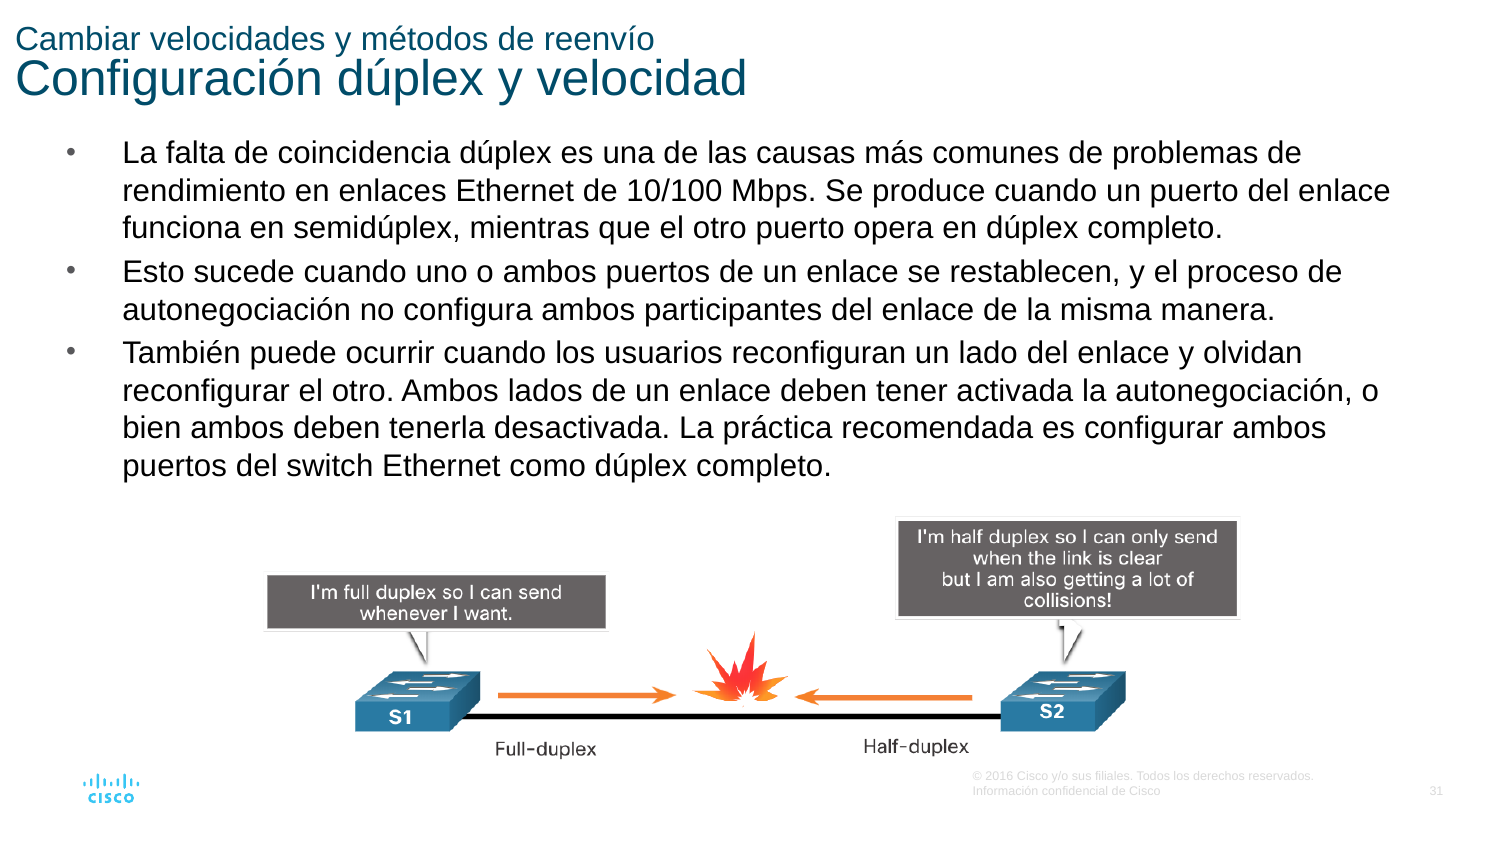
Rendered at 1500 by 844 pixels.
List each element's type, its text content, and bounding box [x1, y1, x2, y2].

list La falta de coincidencia dúplex es una de las causas más comunes de problemas de rendimiento en enlaces Ethernet de 10/100 Mbps. Se produce cuando un puerto del enlace funciona en semidúplex, mientras que el otro puerto opera en dúplex completo. Esto sucede cuando uno o ambos puertos de un enlace se restablecen, y el proceso de autonegociación no configura ambos participantes del enlace de la misma manera. También puede ocurrir cuando los usuarios reconfiguran un lado del enlace y olvidan reconfigurar el otro. Ambos lados de un enlace deben tener activada la autonegociación, o bien ambos deben tenerla desactivada. La práctica recomendada es configurar ambos puertos del switch Ethernet como dúplex completo. [51, 125, 1449, 477]
title Cambiar velocidades y métodos de reenvío Configuración dúplex y velocidad [0, 5, 1369, 126]
picture [251, 508, 1249, 760]
